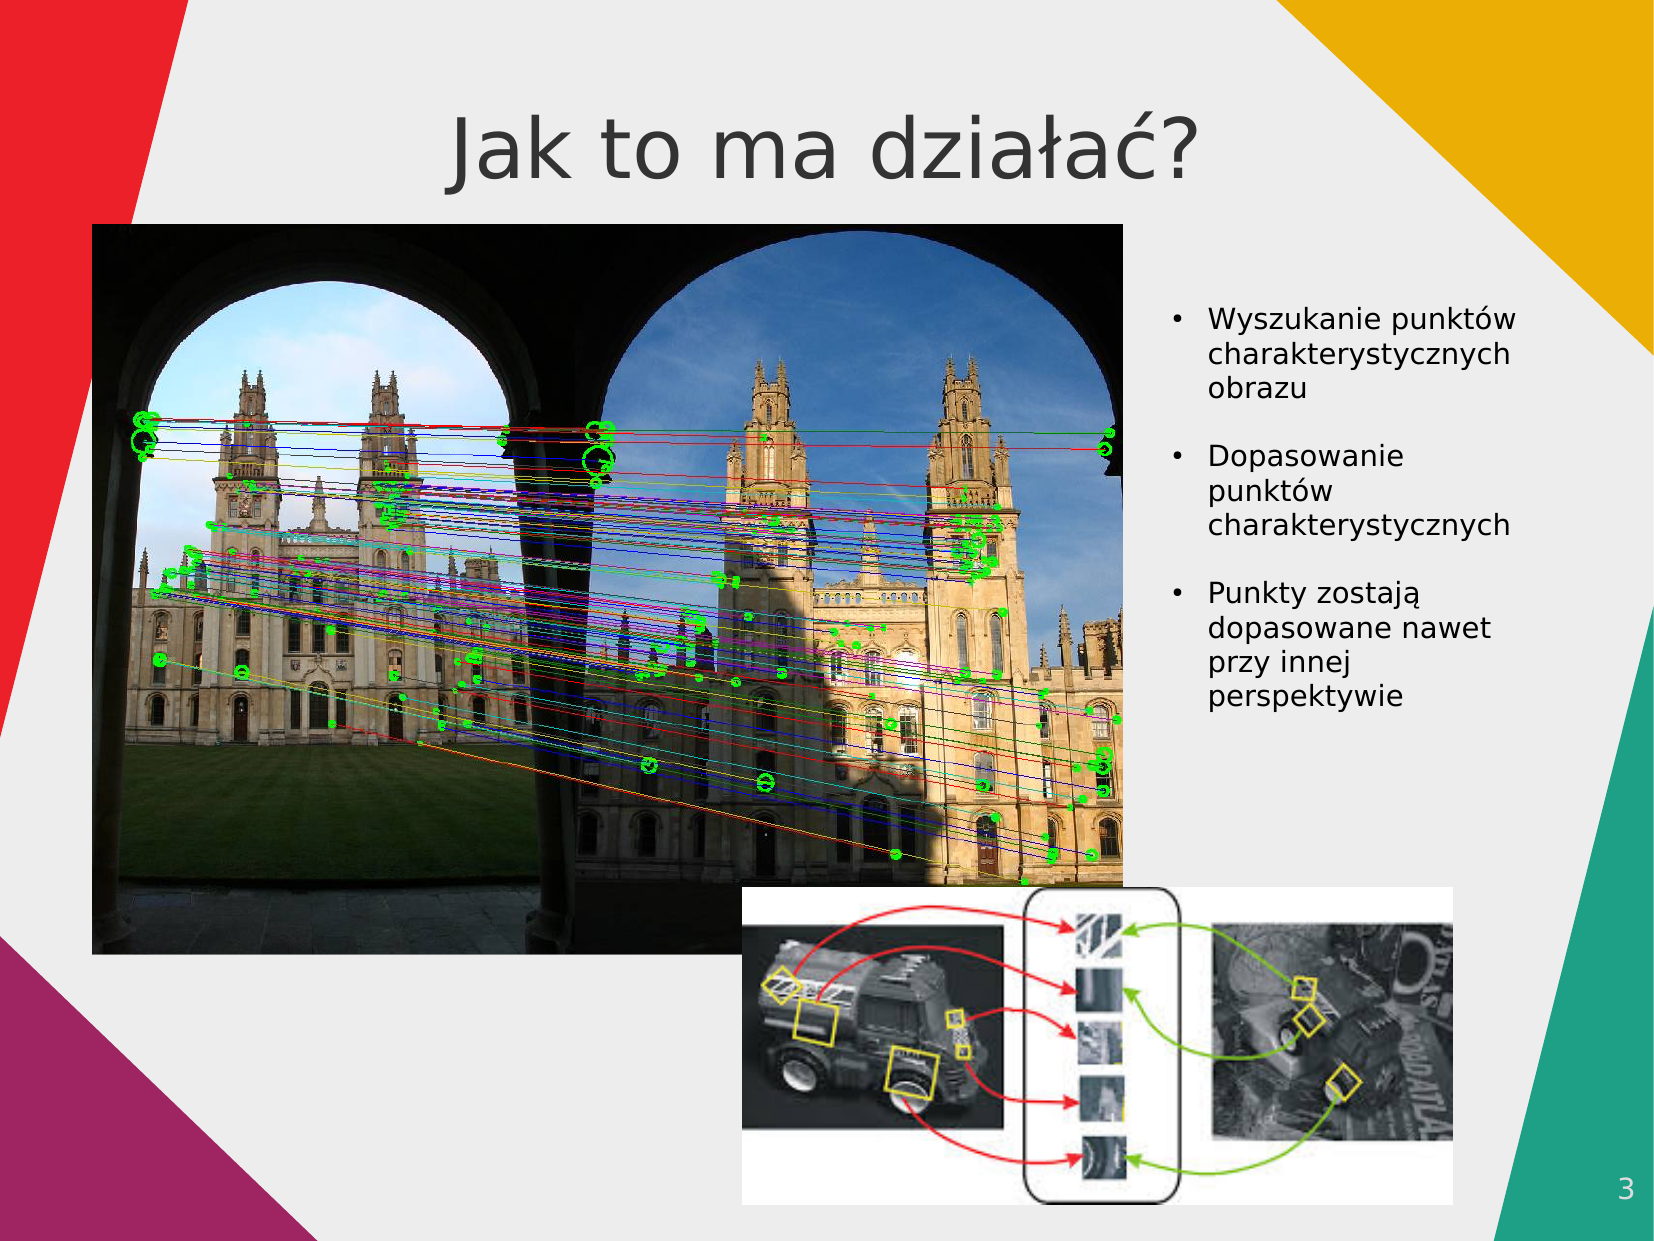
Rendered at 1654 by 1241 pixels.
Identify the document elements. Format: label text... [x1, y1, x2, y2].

text_box Wyszukanie punktów charakterystycznych obrazu Dopasowanie punktów charakterystycznych Punkty zostają dopasowane nawet przy innej perspektywie [1157, 295, 1548, 716]
picture [92, 224, 1453, 1205]
title Jak to ma działać? [114, 51, 1539, 249]
